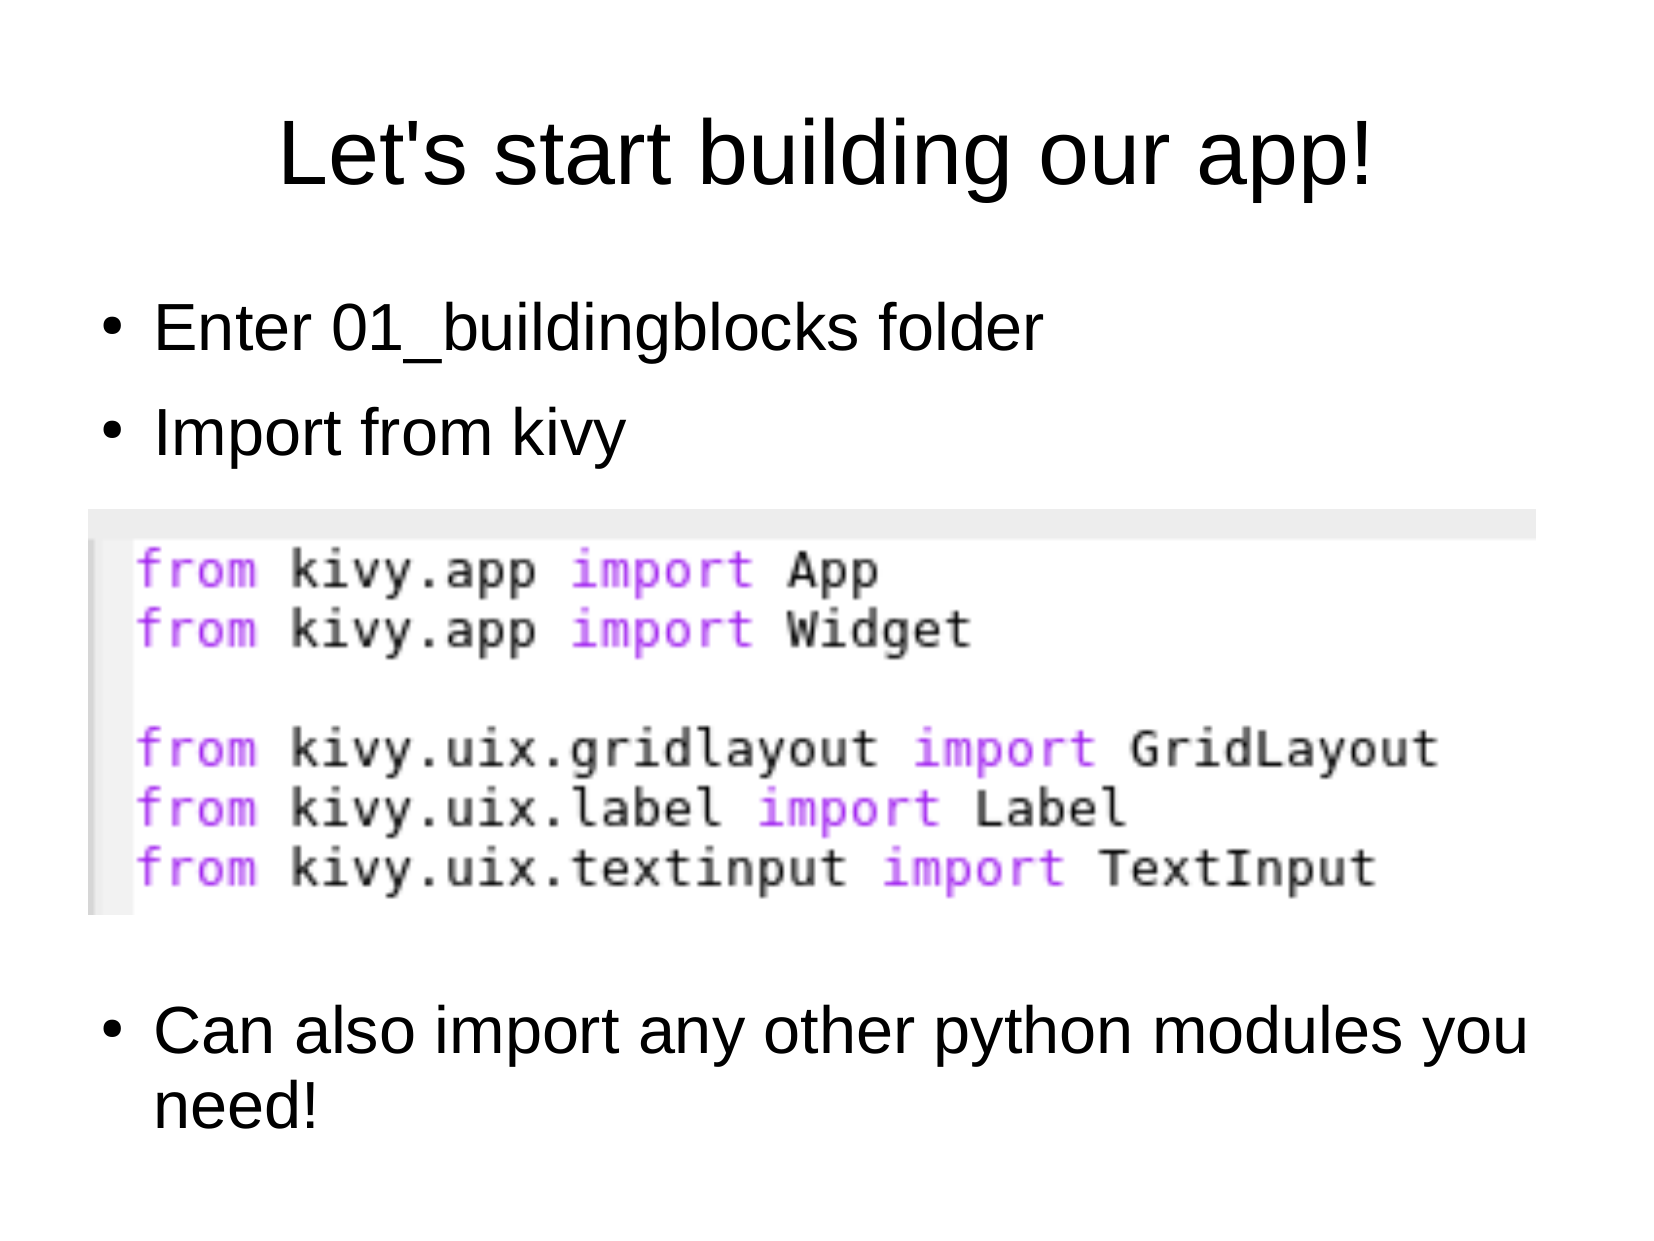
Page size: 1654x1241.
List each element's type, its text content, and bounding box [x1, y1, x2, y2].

title Let's start building our app! [82, 49, 1571, 257]
list Enter 01_buildingblocks folder Import from kivy [82, 290, 1571, 661]
list Can also import any other python modules you need! [82, 992, 1571, 1186]
picture [88, 509, 1536, 916]
